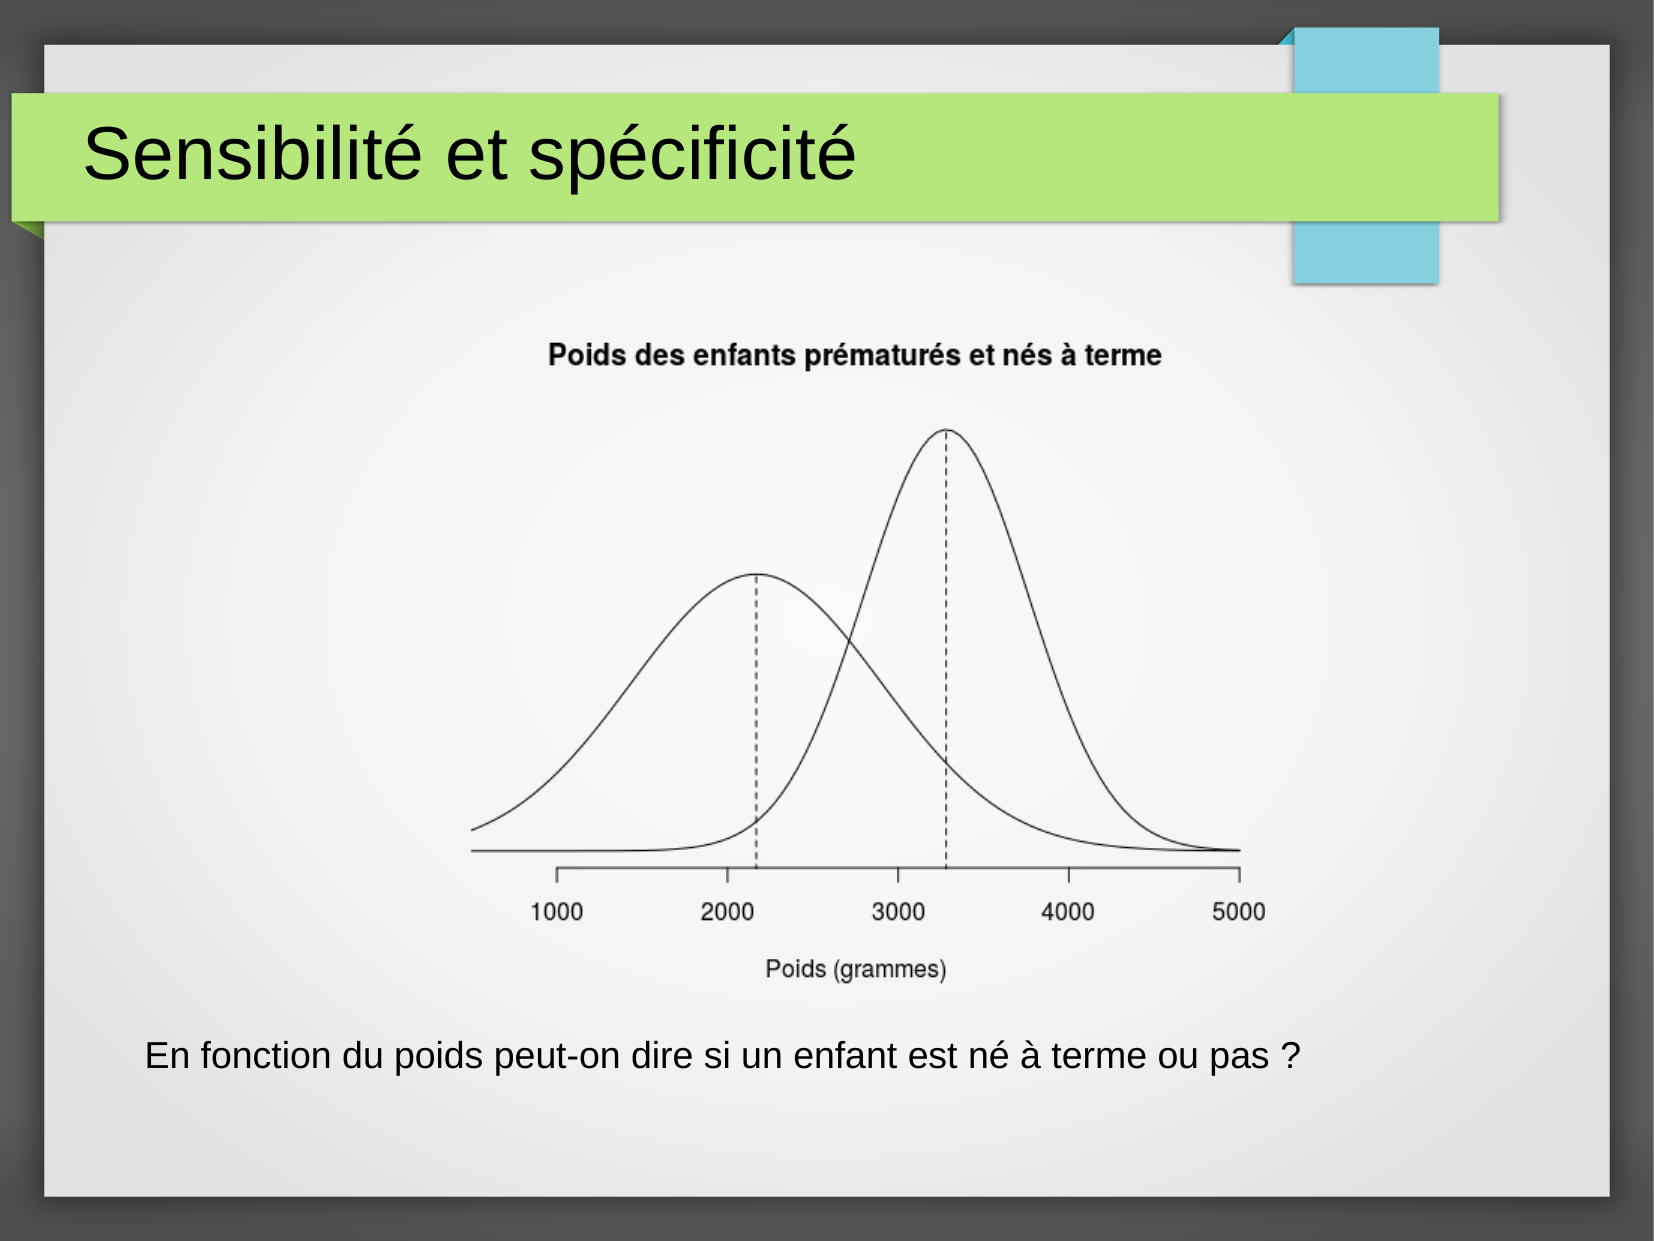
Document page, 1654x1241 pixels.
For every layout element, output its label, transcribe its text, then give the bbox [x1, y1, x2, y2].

title Sensibilité et spécificité [82, 94, 1264, 213]
text_box En fonction du poids peut-on dire si un enfant est né à terme ou pas ? [129, 1027, 1524, 1085]
picture [0, 0, 1654, 1241]
